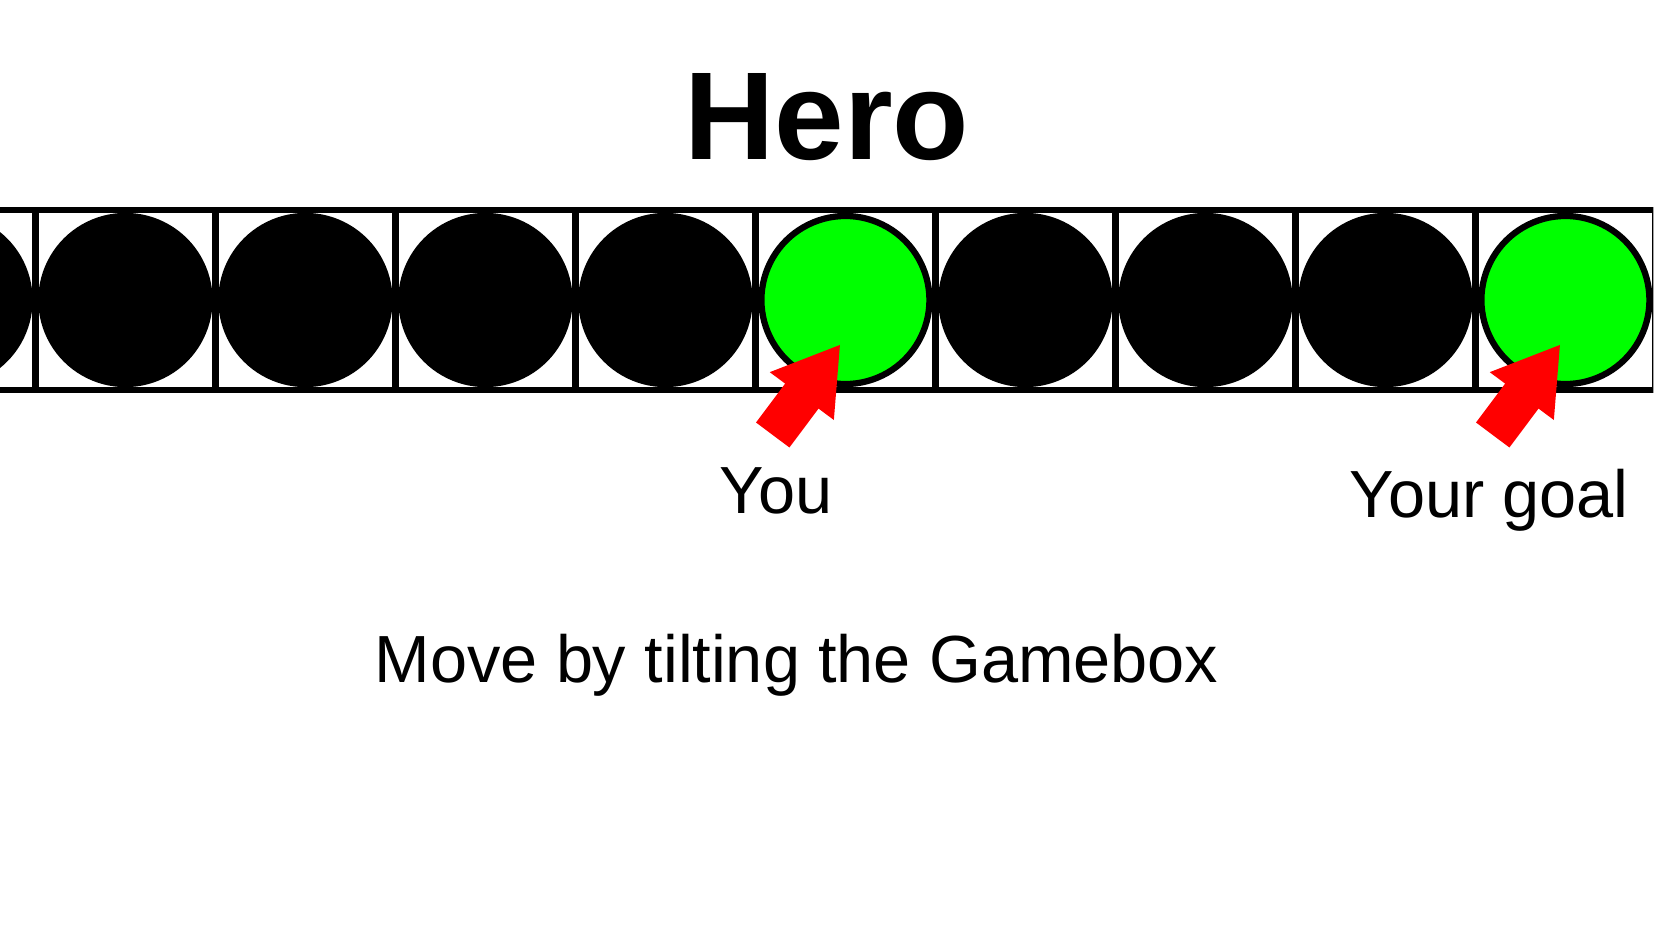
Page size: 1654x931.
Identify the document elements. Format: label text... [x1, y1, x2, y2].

text_box Your goal [1335, 450, 1654, 745]
title Hero [82, 37, 1571, 196]
text_box [0, 210, 1654, 391]
text_box Move by tilting the Gamebox [360, 615, 1246, 780]
text_box You [705, 445, 1081, 535]
